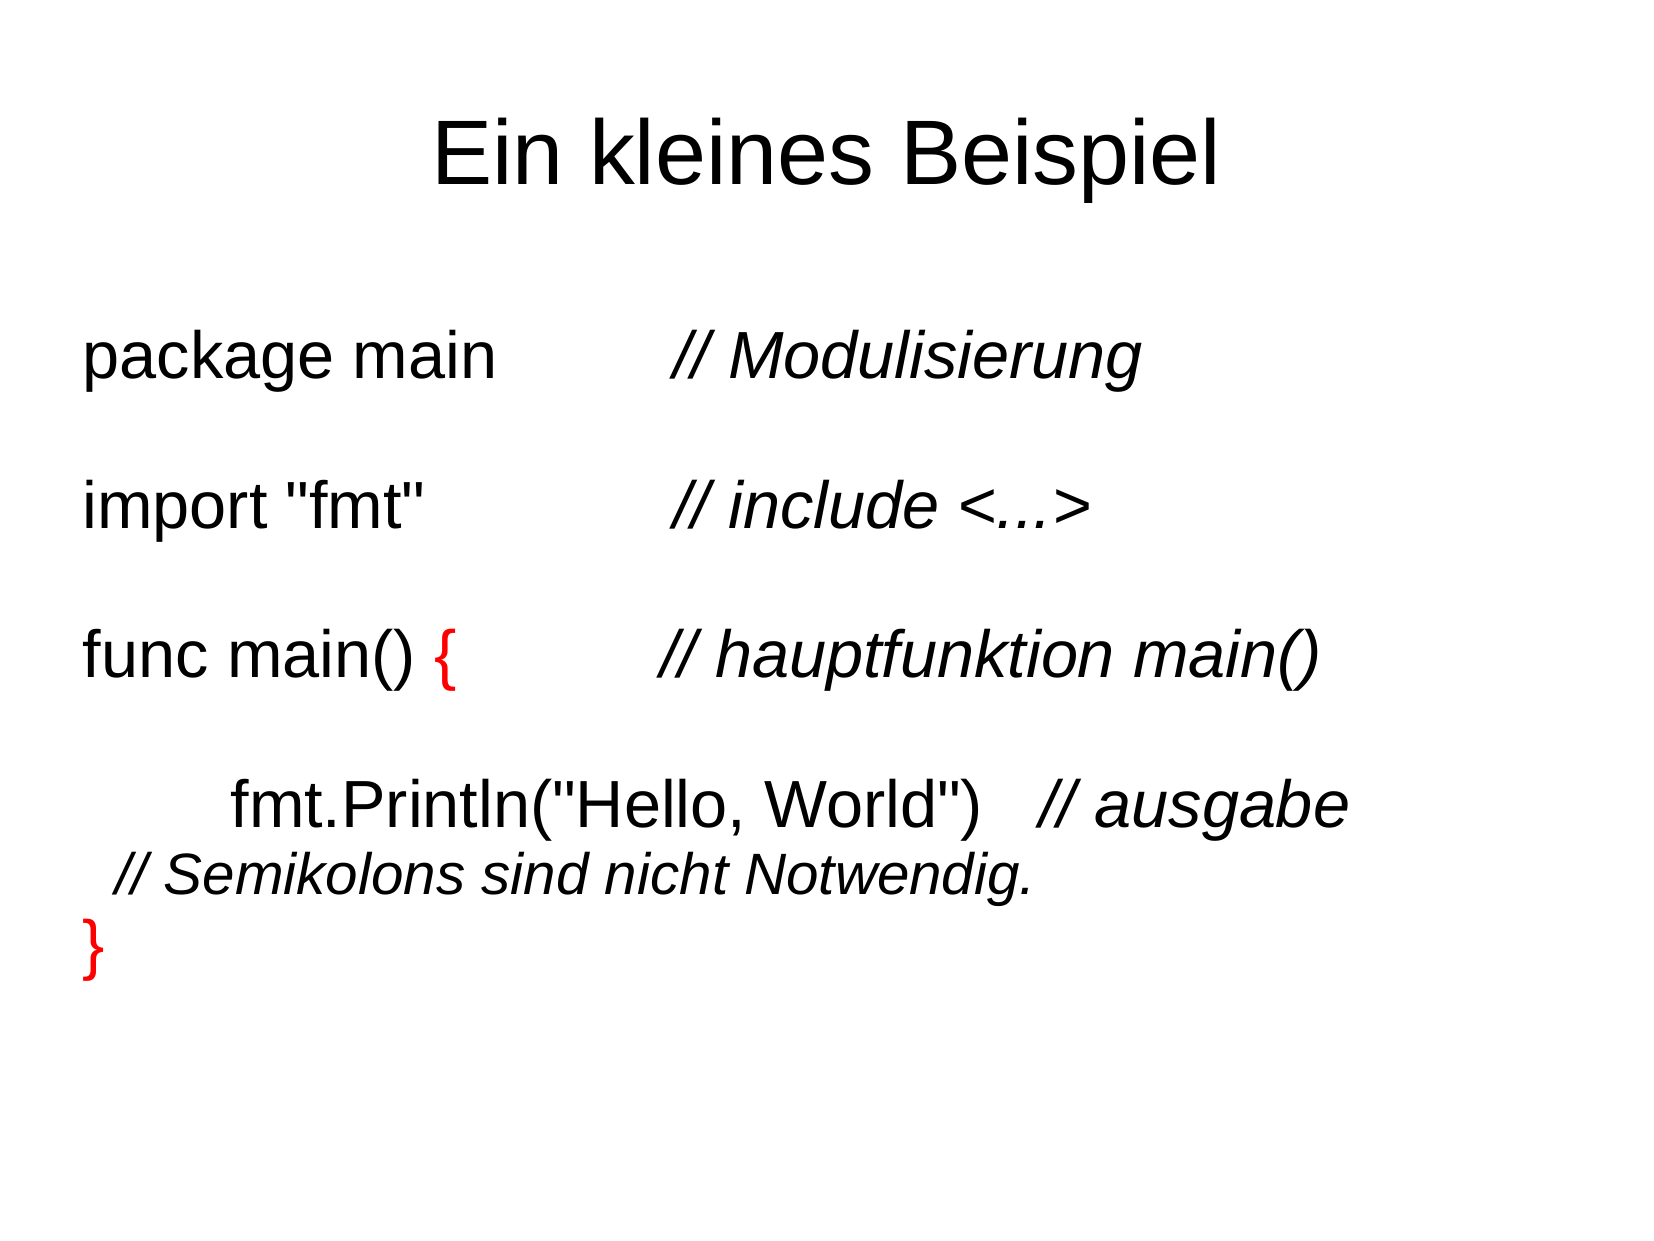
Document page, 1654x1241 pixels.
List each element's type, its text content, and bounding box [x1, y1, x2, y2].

subtitle package main // Modulisierung import "fmt" // include <...> func main() { // hauptfunktion main() fmt.Println("Hello, World") // ausgabe // Semikolons sind nicht Notwendig. } [82, 290, 1538, 1010]
title Ein kleines Beispiel [82, 49, 1571, 257]
